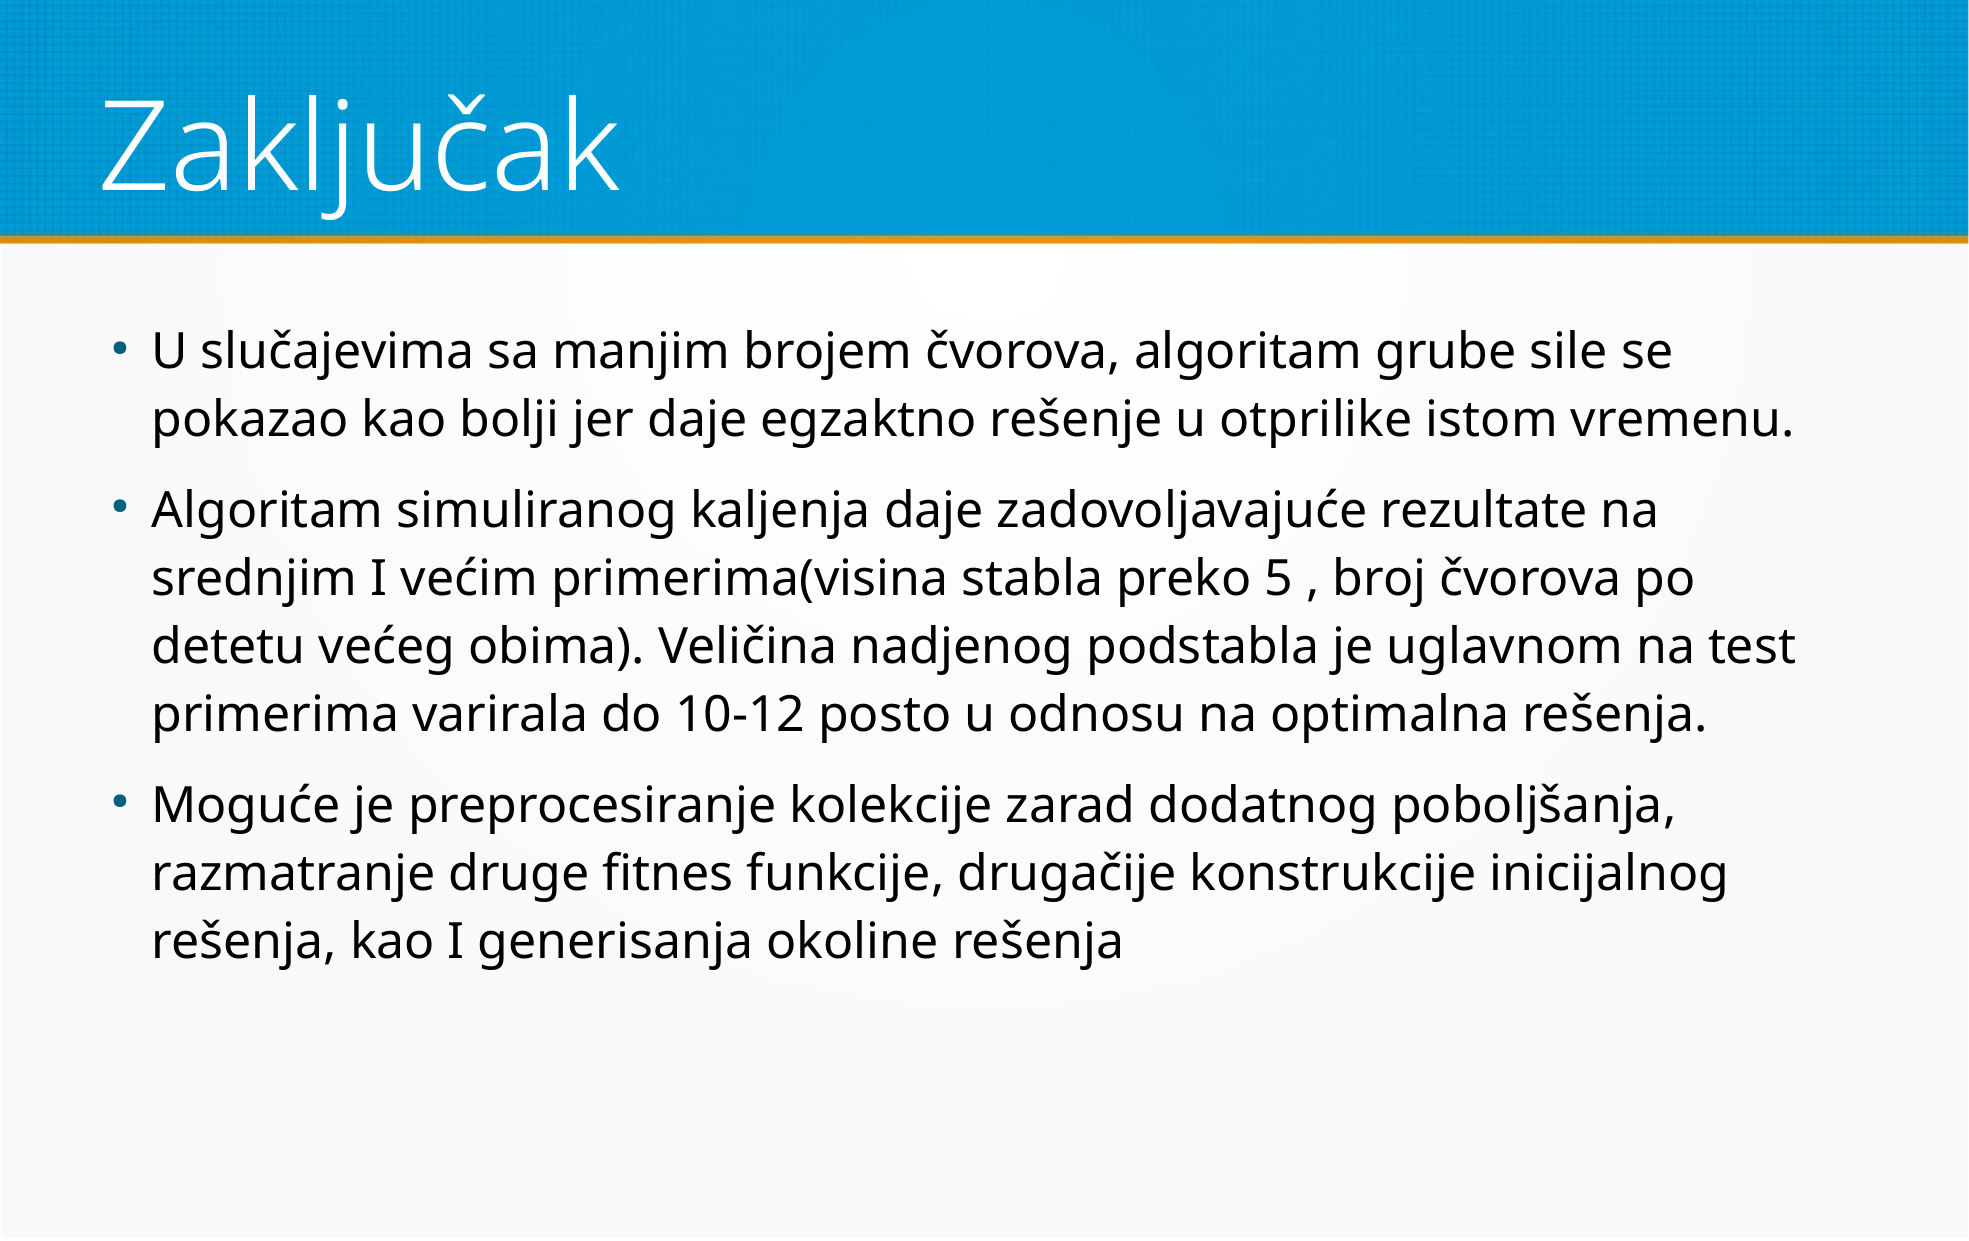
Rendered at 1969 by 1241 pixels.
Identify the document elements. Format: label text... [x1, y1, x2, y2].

title Zaključak [98, 19, 1870, 227]
list U slučajevima sa manjim brojem čvorova, algoritam grube sile se pokazao kao bolji jer daje egzaktno rešenje u otprilike istom vremenu. Algoritam simuliranog kaljenja daje zadovoljavajuće rezultate na srednjim I većim primerima(visina stabla preko 5 , broj čvorova po detetu većeg obima). Veličina nadjenog podstabla je uglavnom na test primerima varirala do 10-12 posto u odnosu na optimalna rešenja. Moguće je preprocesiranje kolekcije zarad dodatnog poboljšanja, razmatranje druge fitnes funkcije, drugačije konstrukcije inicijalnog rešenja, kao I generisanja okoline rešenja [98, 315, 1861, 1081]
picture [0, 233, 1969, 1241]
